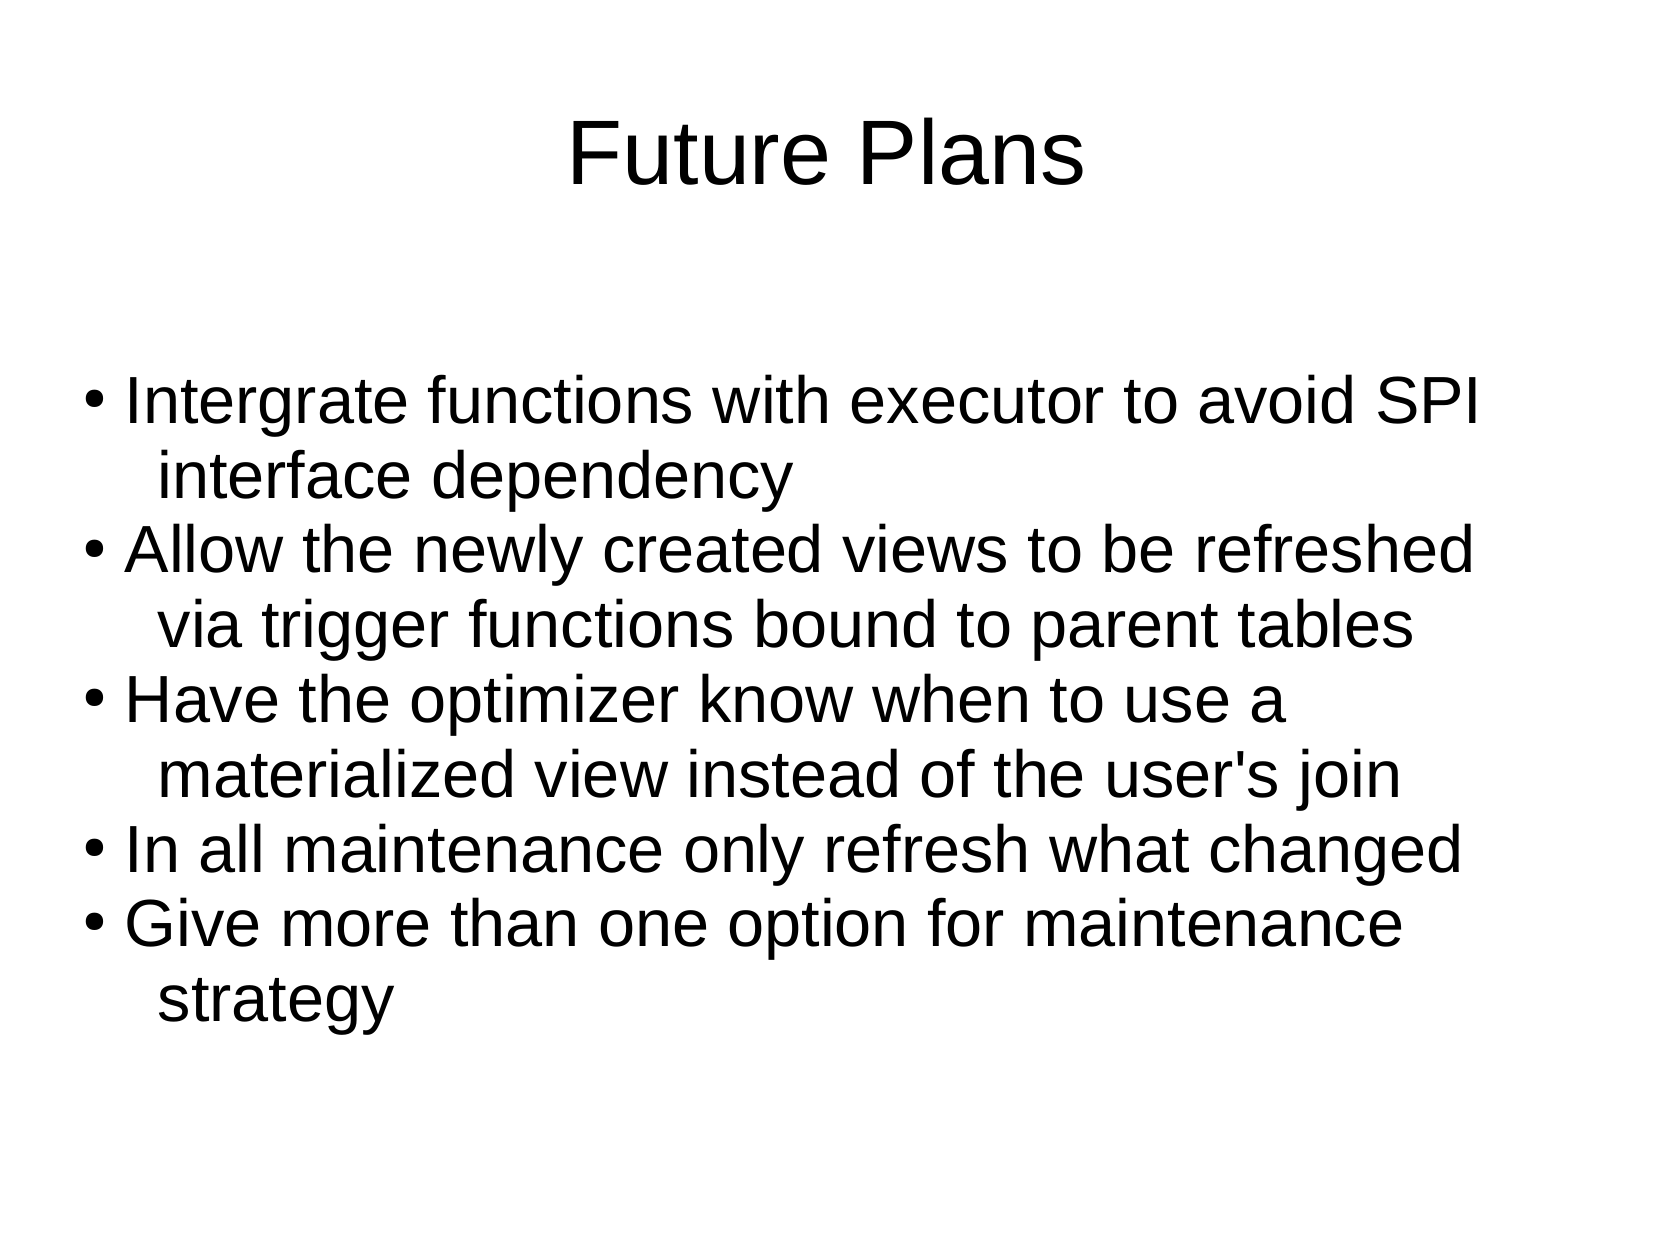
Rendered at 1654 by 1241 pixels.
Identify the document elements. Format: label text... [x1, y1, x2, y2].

subtitle Intergrate functions with executor to avoid SPI interface dependency Allow the newly created views to be refreshed via trigger functions bound to parent tables Have the optimizer know when to use a materialized view instead of the user's join In all maintenance only refresh what changed Give more than one option for maintenance strategy [82, 297, 1571, 1102]
title Future Plans [82, 56, 1571, 250]
